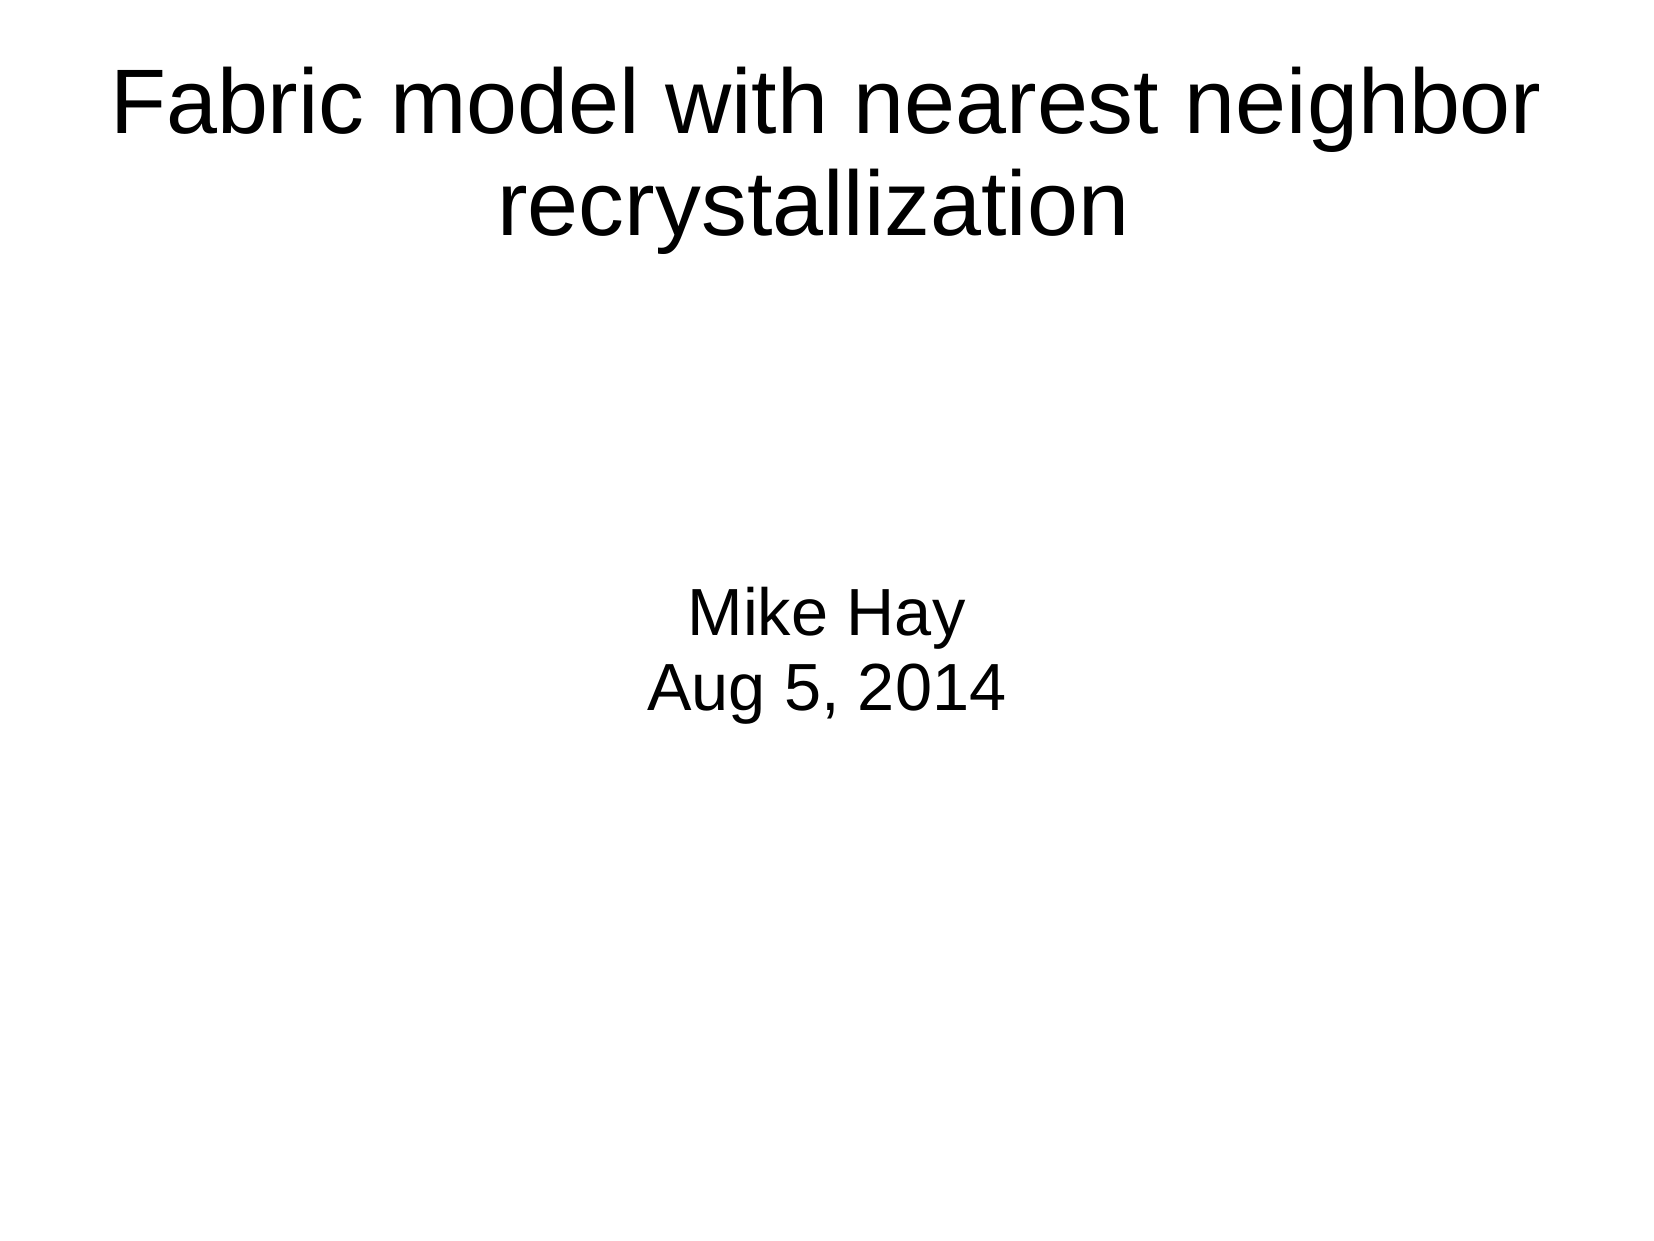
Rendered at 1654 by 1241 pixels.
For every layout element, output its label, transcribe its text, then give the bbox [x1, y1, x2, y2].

title Fabric model with nearest neighbor recrystallization [82, 49, 1571, 257]
subtitle Mike Hay Aug 5, 2014 [82, 290, 1571, 1010]
